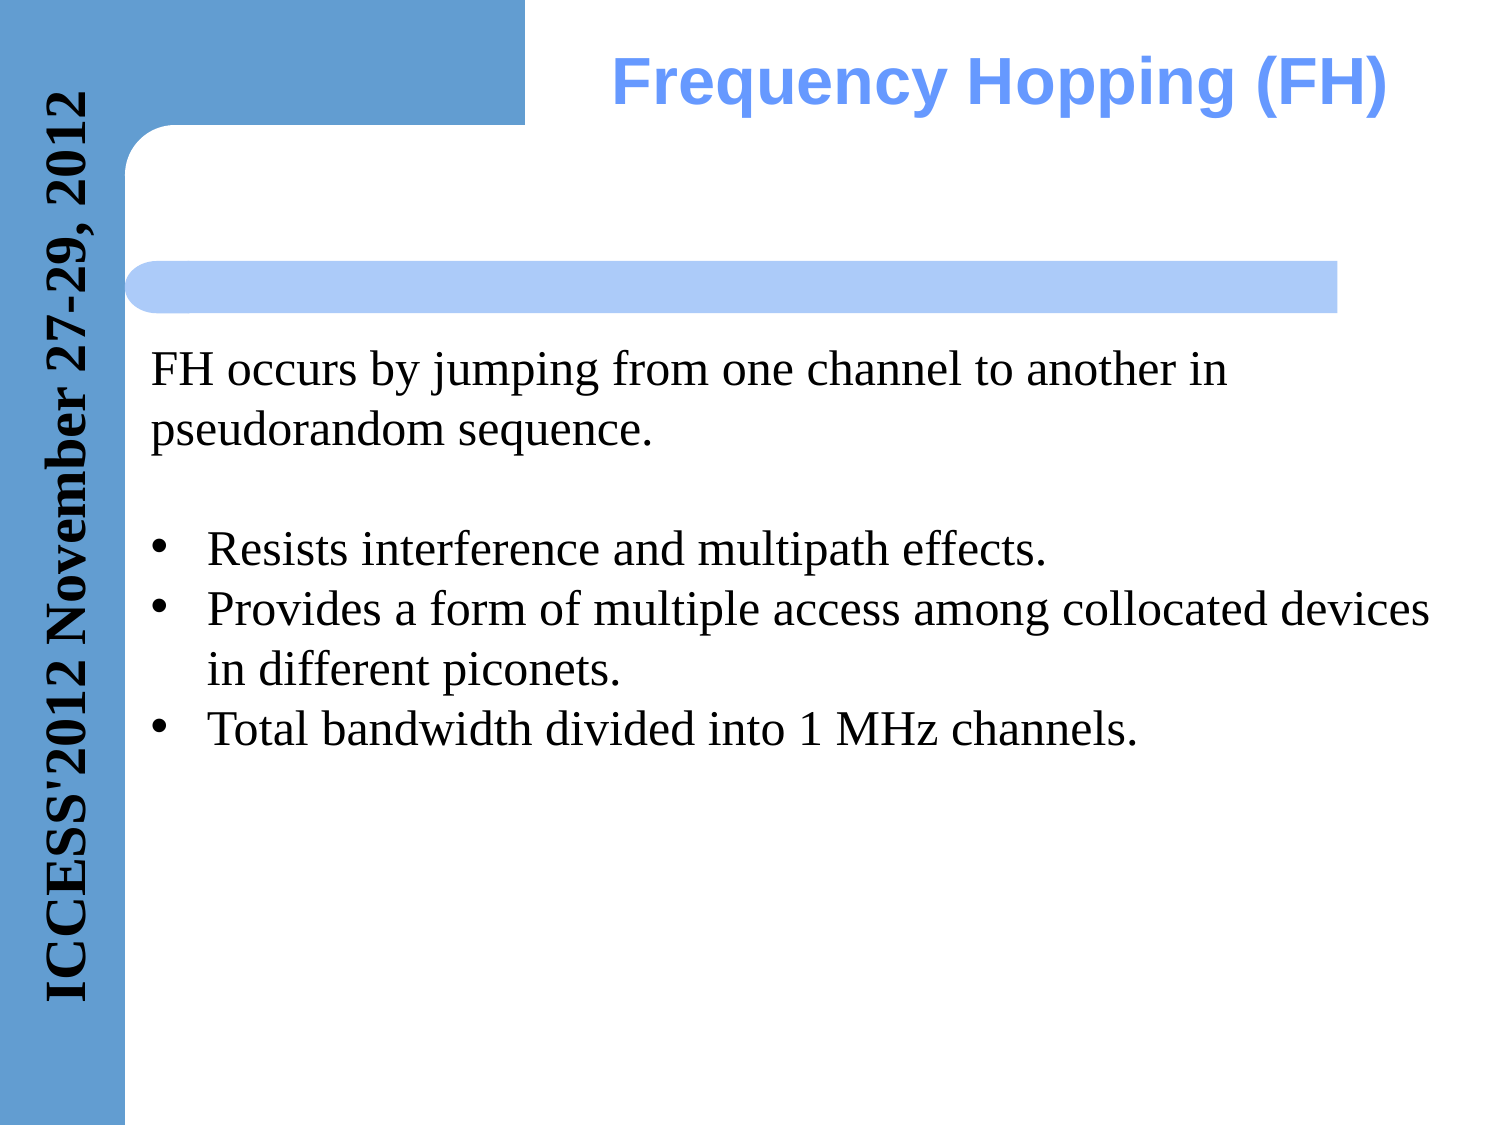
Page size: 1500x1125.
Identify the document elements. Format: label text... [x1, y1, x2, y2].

text_box FH occurs by jumping from one channel to another in pseudorandom sequence. Resists interference and multipath effects. Provides a form of multiple access among collocated devices in different piconets. Total bandwidth divided into 1 MHz channels. [135, 328, 1477, 764]
title Frequency Hopping (FH) [525, 0, 1477, 125]
